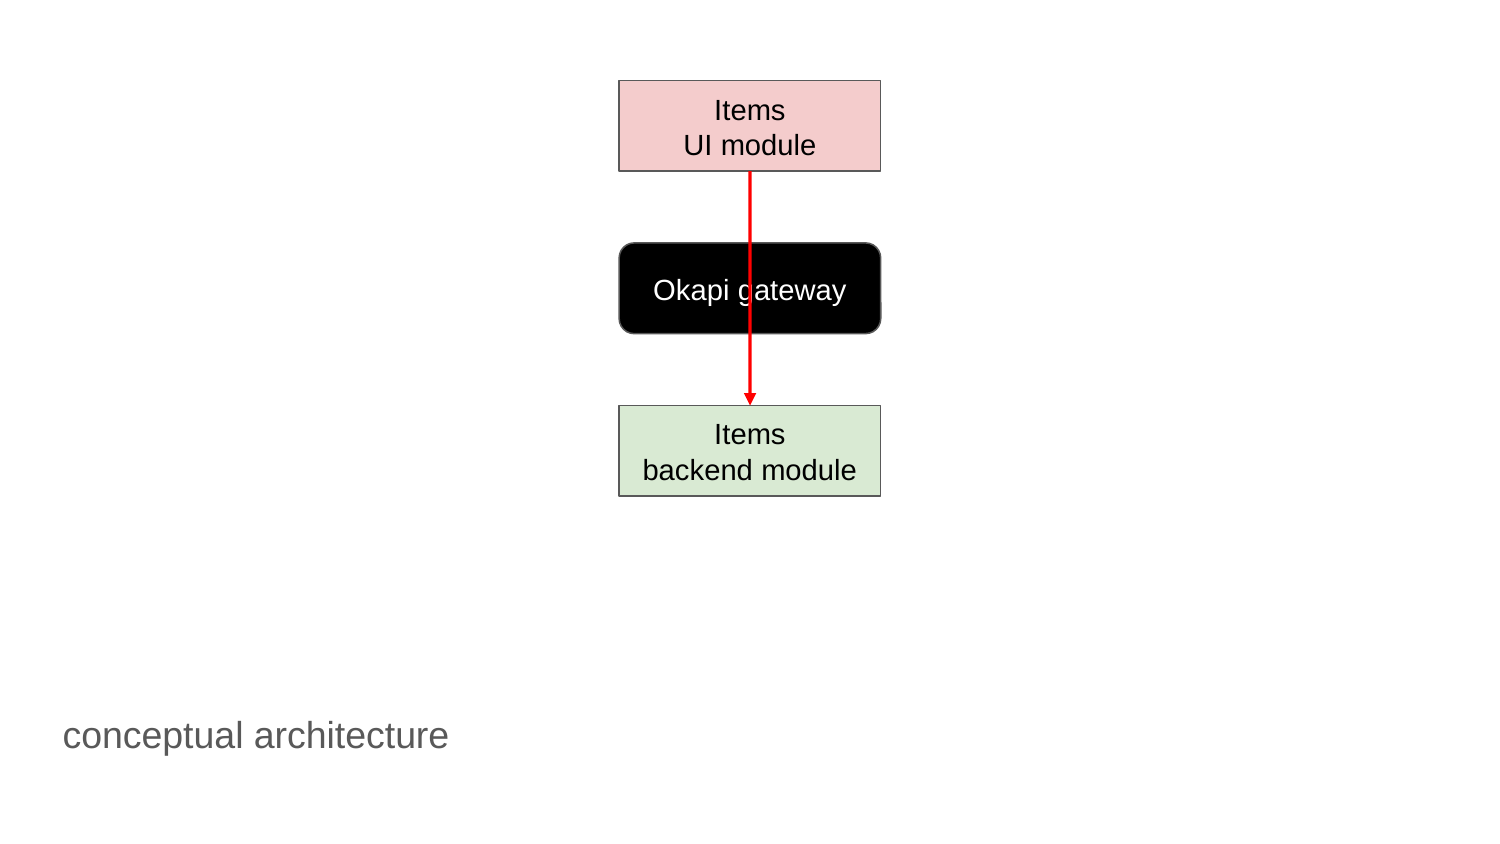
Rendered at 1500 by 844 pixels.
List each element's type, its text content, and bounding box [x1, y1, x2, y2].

text_box Items UI module [619, 80, 881, 172]
list conceptual architecture [47, 683, 468, 783]
text_box Okapi gateway [619, 242, 748, 334]
text_box Items backend module [619, 405, 881, 497]
text_box Okapi gateway [752, 242, 881, 334]
